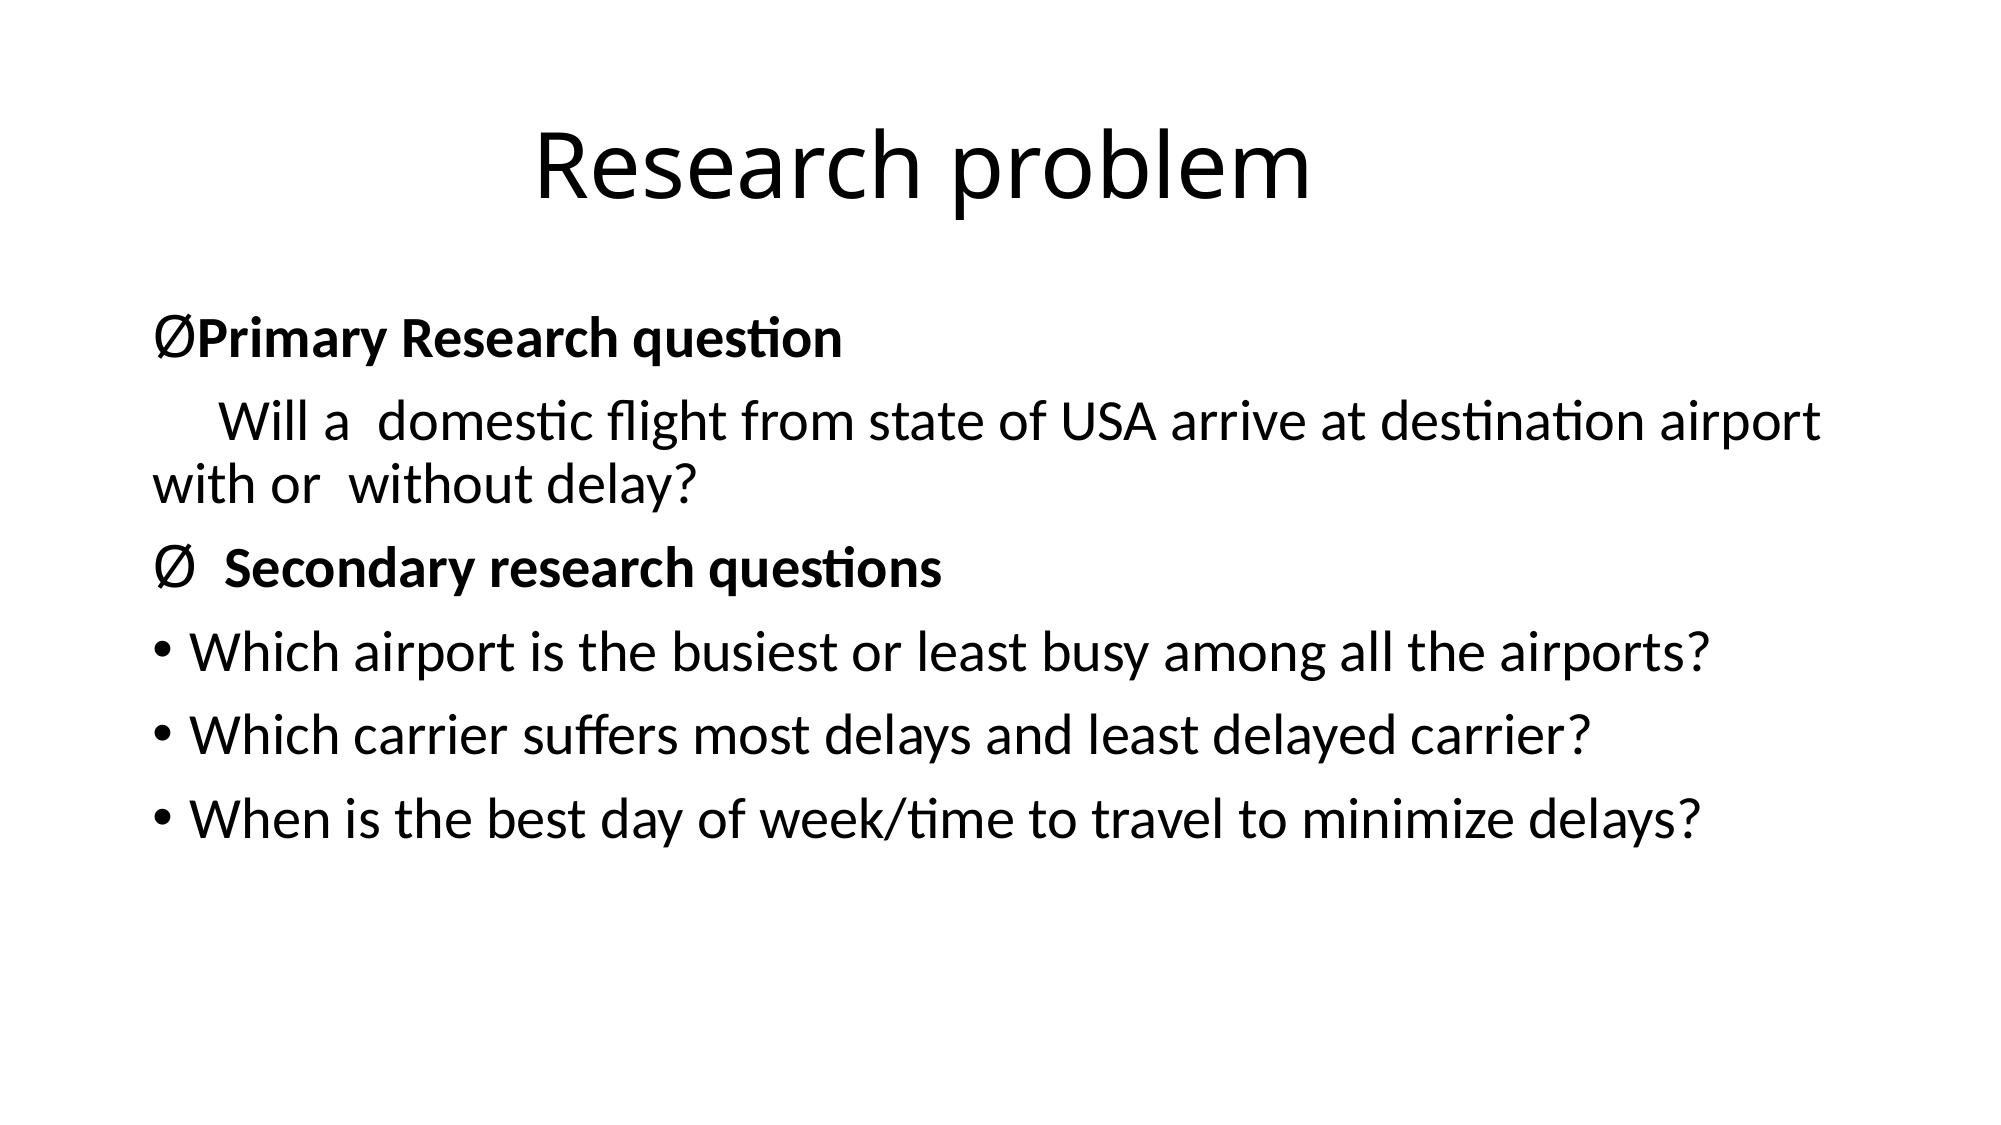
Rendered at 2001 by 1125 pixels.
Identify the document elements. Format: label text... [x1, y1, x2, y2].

title Research problem [137, 59, 1863, 278]
list Primary Research question Will a domestic flight from state of USA arrive at destination airport with or without delay? Secondary research questions Which airport is the busiest or least busy among all the airports? Which carrier suffers most delays and least delayed carrier? When is the best day of week/time to travel to minimize delays? [137, 299, 1863, 1014]
